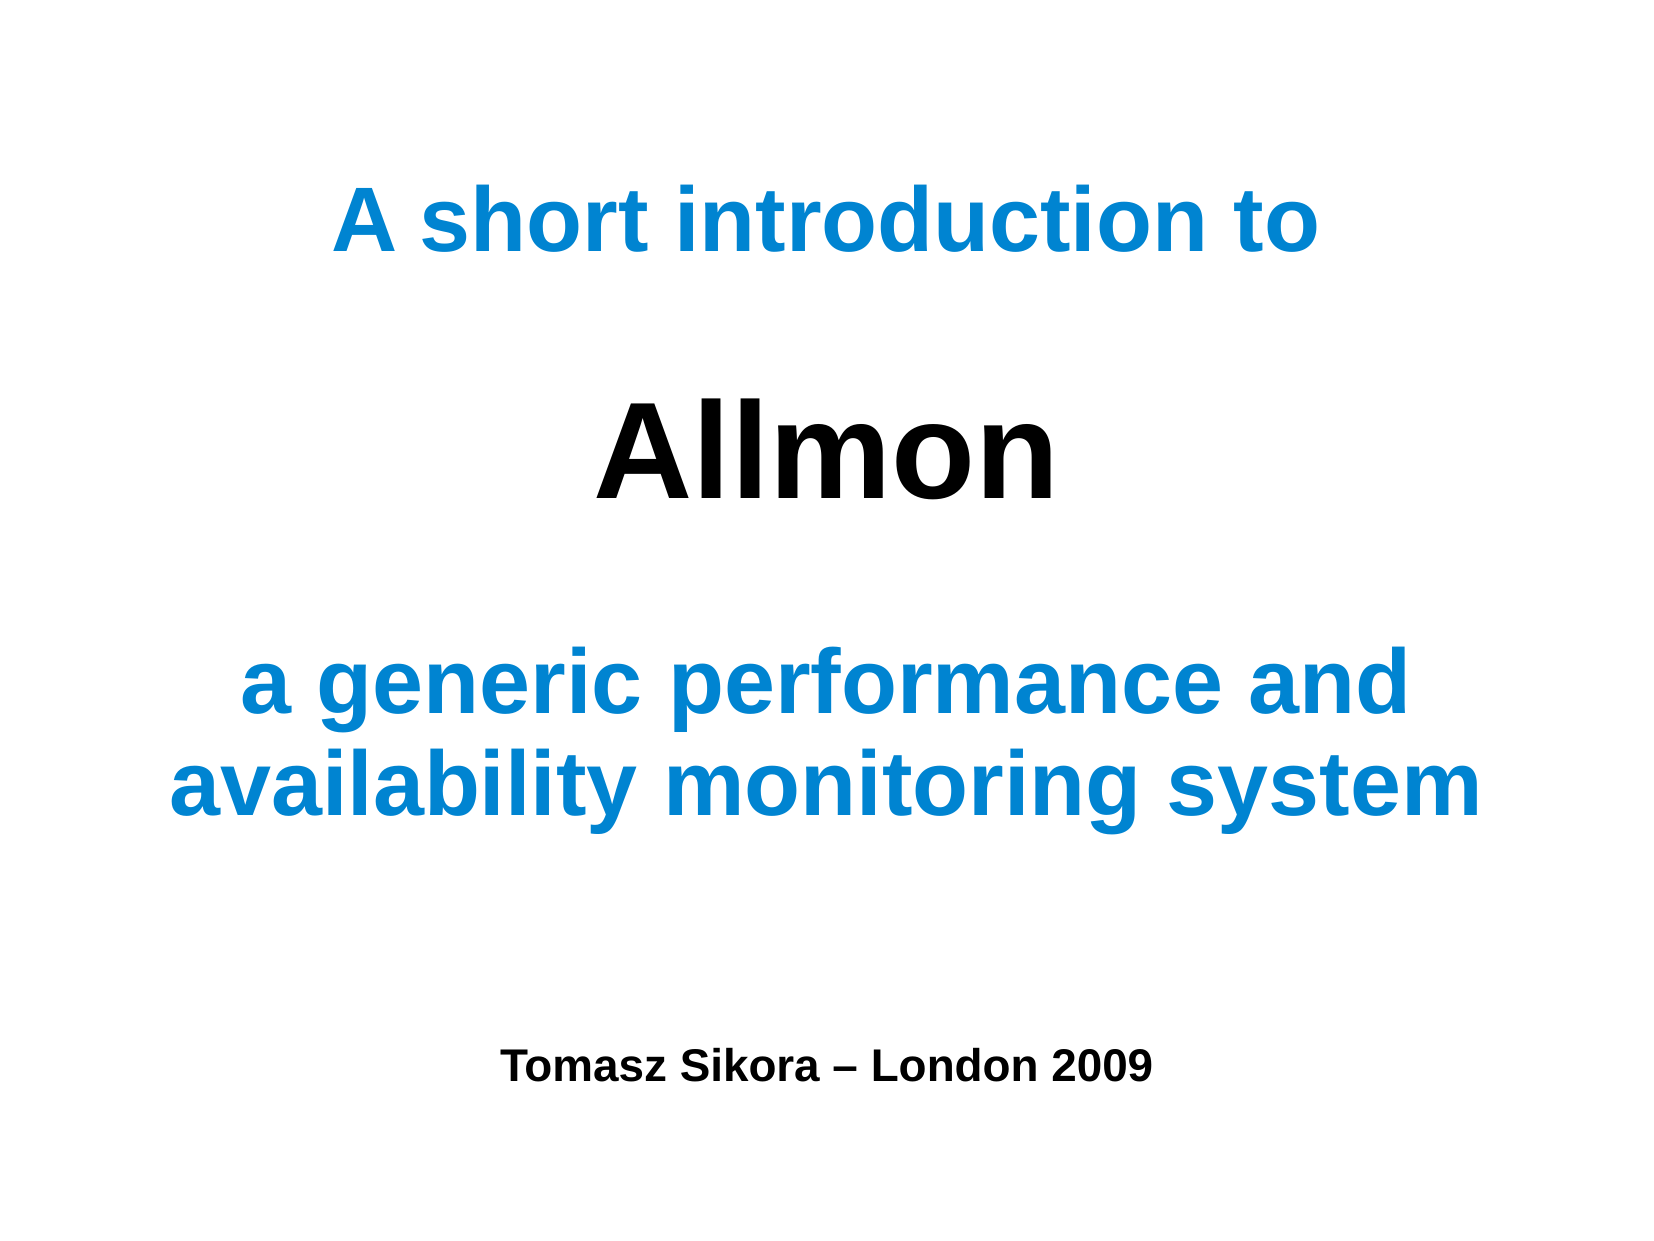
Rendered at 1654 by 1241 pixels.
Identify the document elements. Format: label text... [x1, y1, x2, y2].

subtitle A short introduction to Allmon a generic performance and availability monitoring system Tomasz Sikora – London 2009 [82, 49, 1571, 1109]
